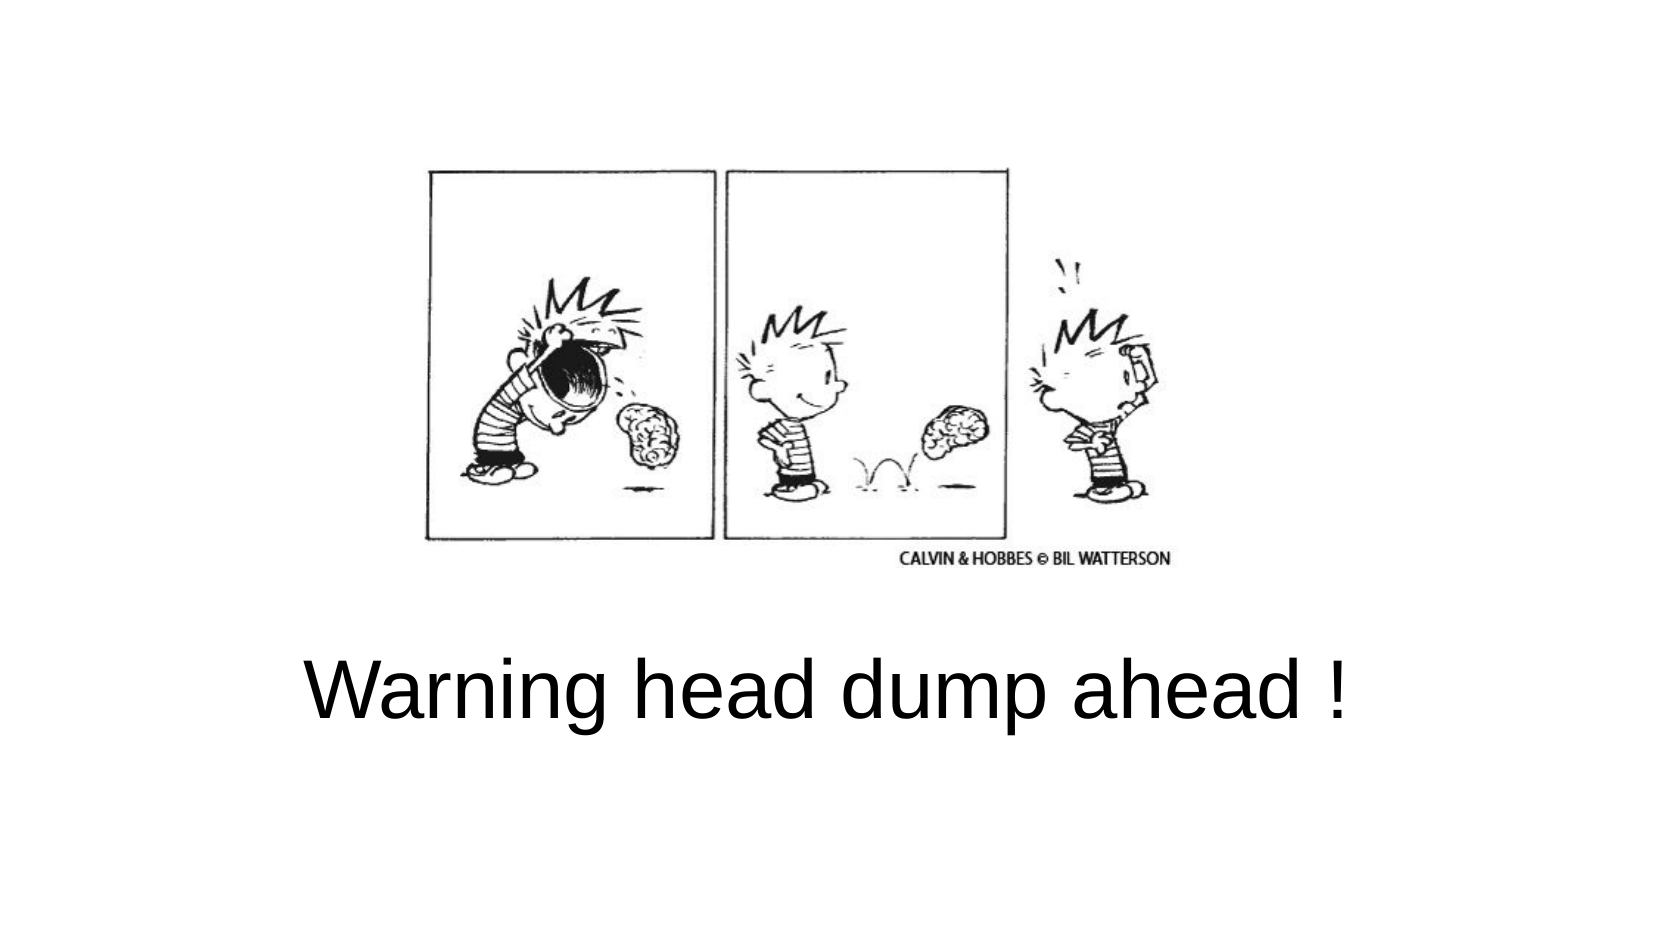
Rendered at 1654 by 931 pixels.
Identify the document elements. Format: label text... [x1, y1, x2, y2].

picture [400, 156, 1302, 568]
subtitle Warning head dump ahead ! [82, 555, 1571, 826]
